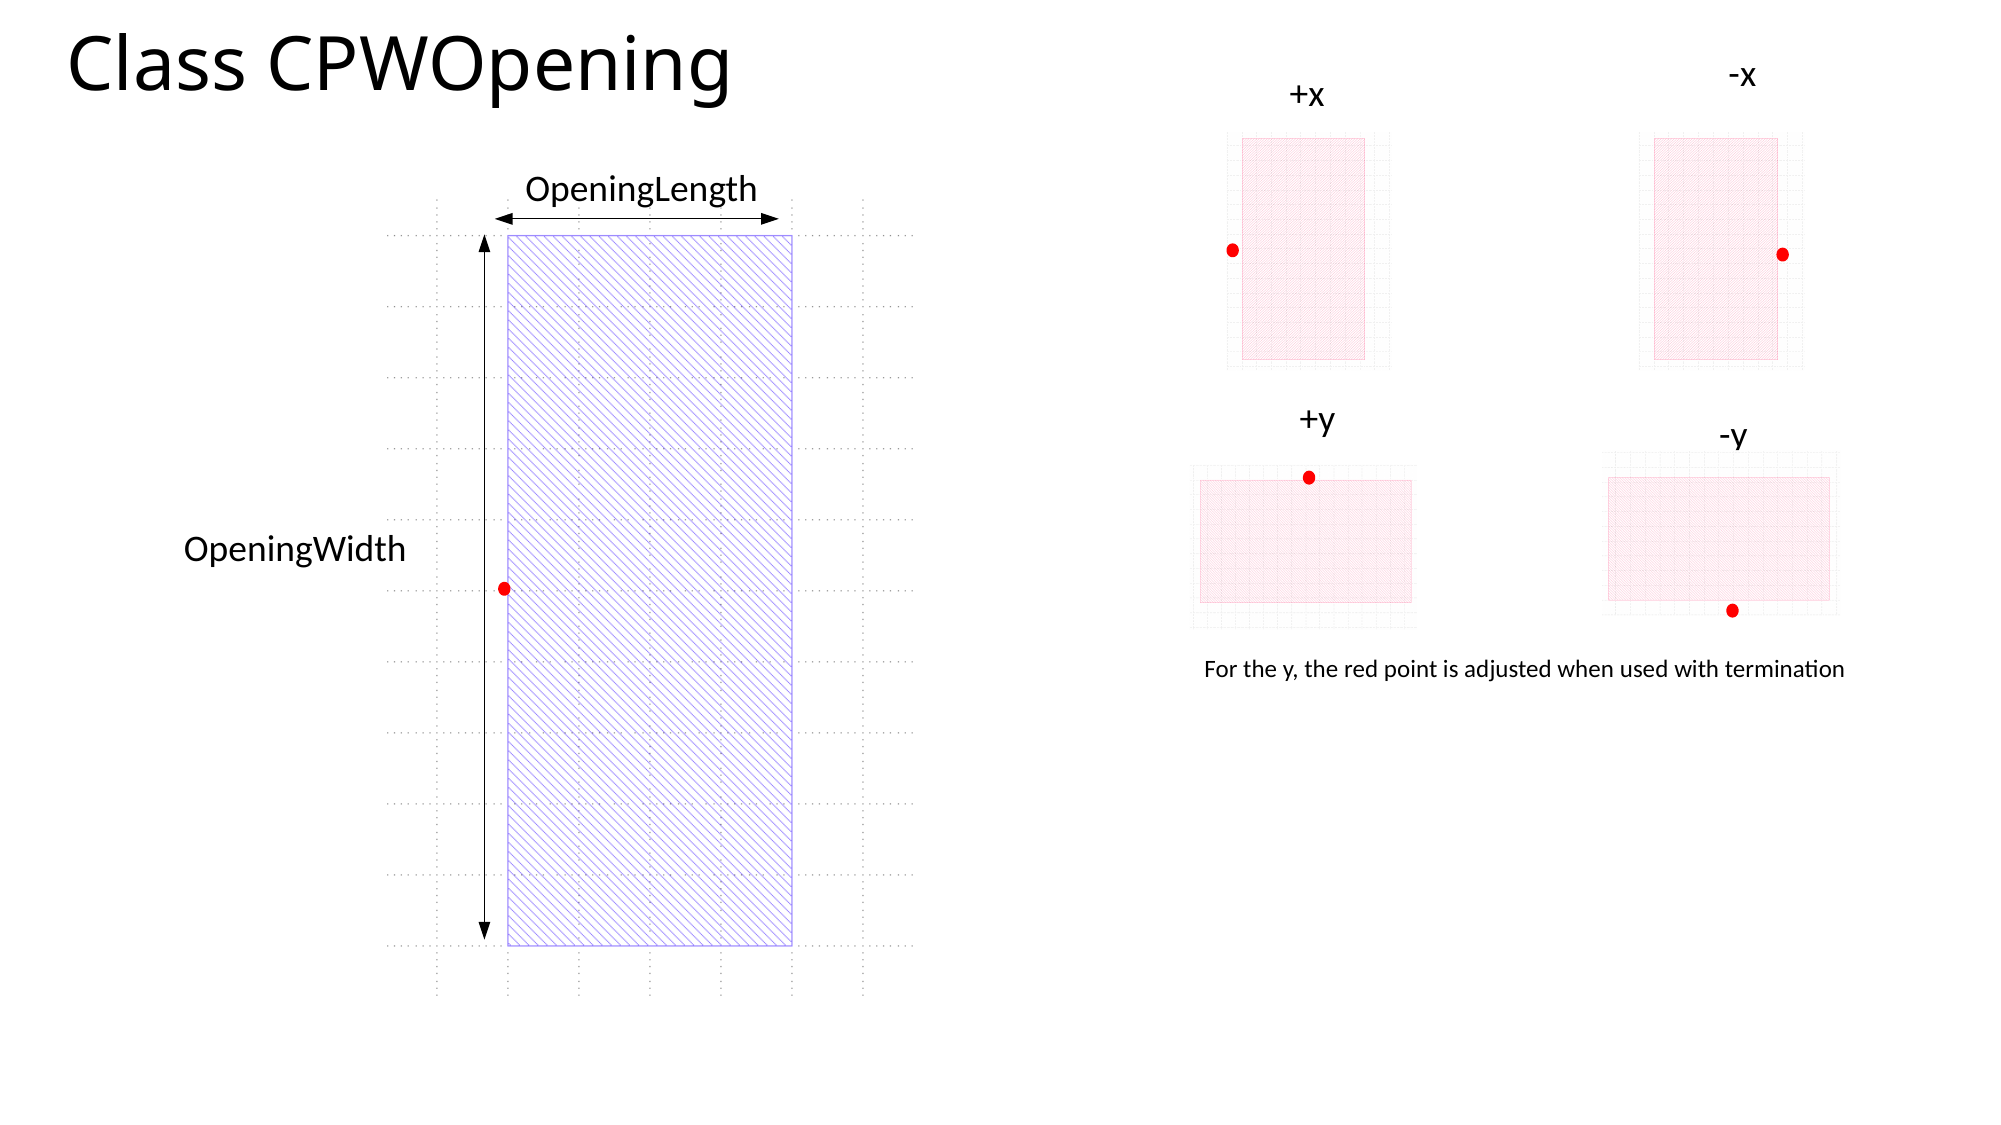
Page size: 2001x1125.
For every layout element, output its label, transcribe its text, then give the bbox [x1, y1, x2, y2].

picture [1638, 132, 1805, 371]
text_box [498, 581, 511, 596]
text_box [1226, 243, 1239, 258]
text_box [1776, 247, 1789, 262]
text_box OpeningWidth [168, 516, 540, 578]
text_box [1726, 603, 1739, 618]
picture [1189, 464, 1417, 630]
text_box Class CPWOpening [51, 0, 1777, 133]
text_box [1302, 470, 1316, 485]
text_box OpeningLength [510, 156, 881, 218]
text_box -x [1713, 41, 1811, 103]
text_box +x [1274, 61, 1372, 122]
picture [386, 195, 914, 997]
picture [1226, 132, 1392, 371]
text_box +y [1284, 386, 1382, 448]
text_box For the y, the red point is adjusted when used with termination [1189, 644, 1871, 691]
picture [1602, 450, 1841, 616]
text_box -y [1704, 402, 1801, 450]
